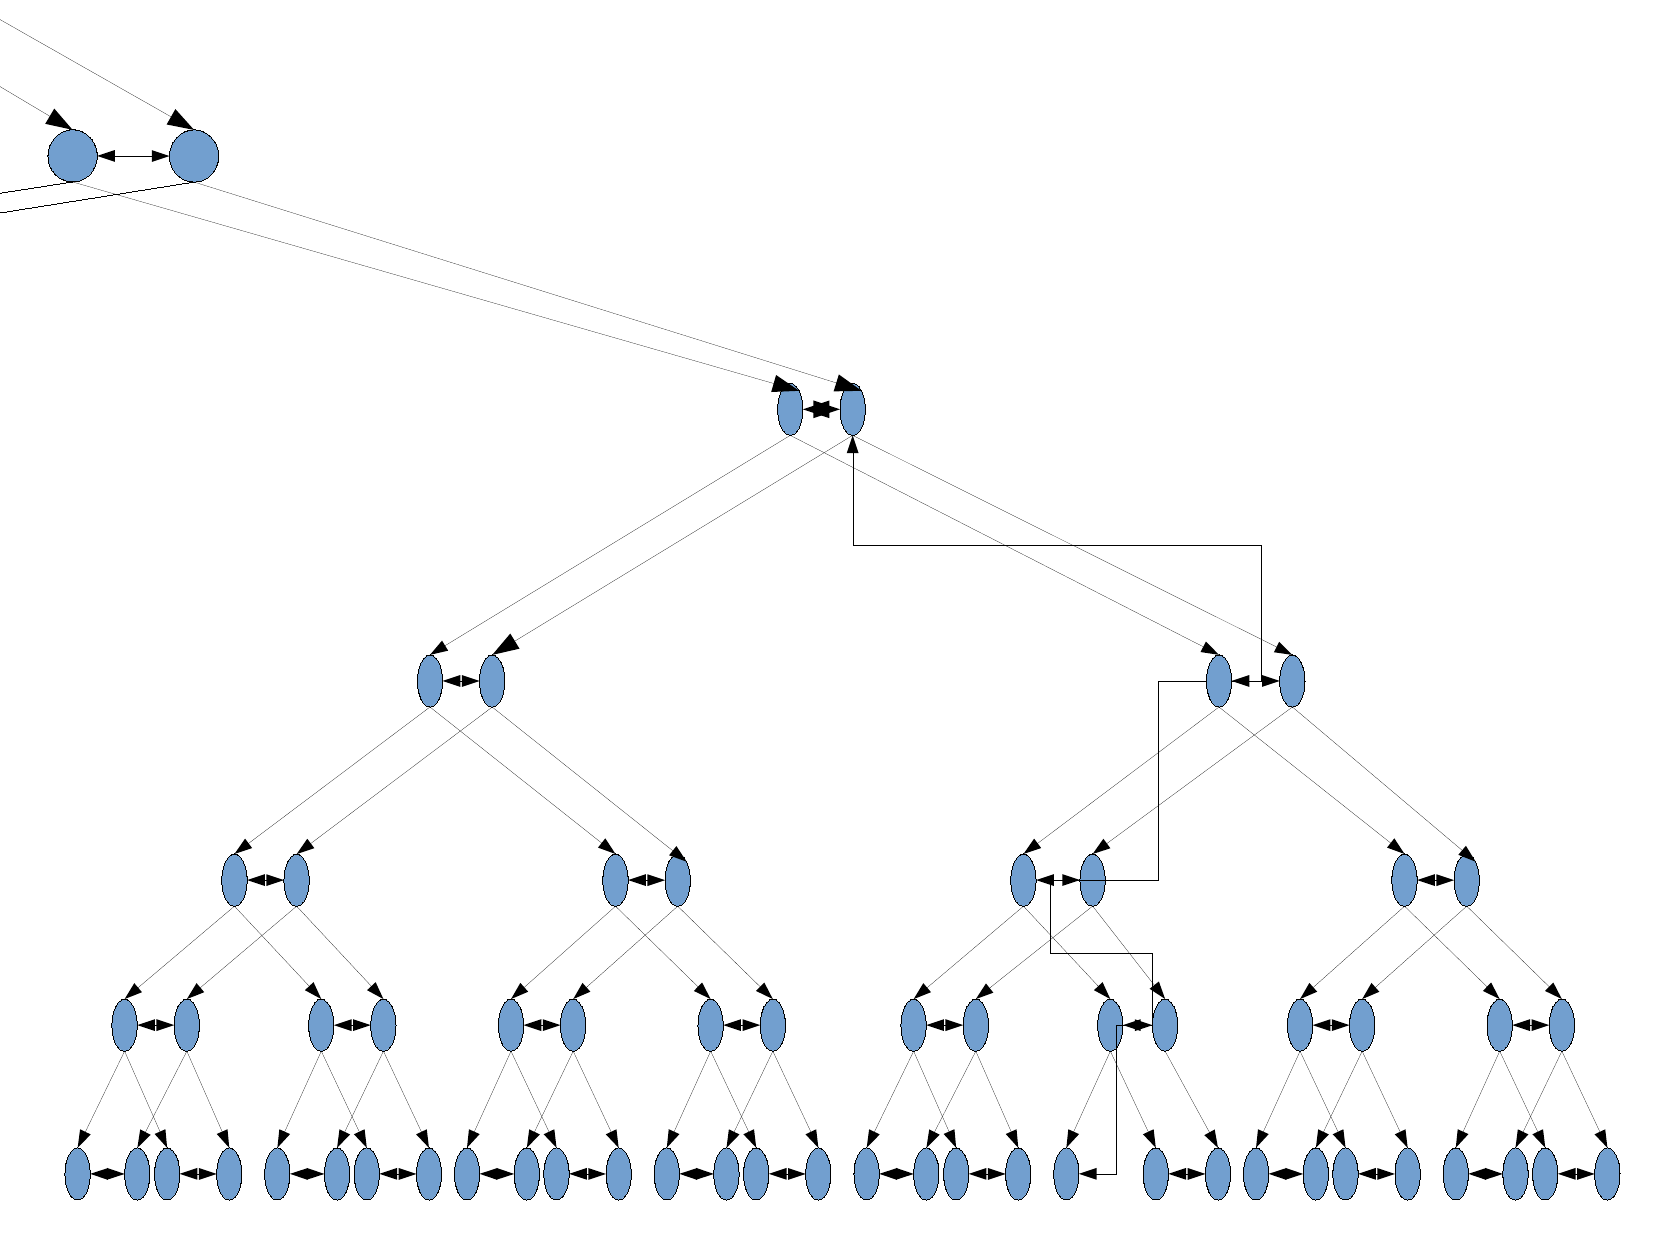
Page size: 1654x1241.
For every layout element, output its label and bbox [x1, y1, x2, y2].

text_box [1594, 1147, 1621, 1201]
text_box [454, 1147, 480, 1200]
text_box [417, 655, 443, 707]
text_box [1532, 1148, 1558, 1200]
text_box [777, 391, 803, 435]
text_box [1143, 1147, 1169, 1200]
text_box [1152, 999, 1178, 1052]
text_box [840, 391, 866, 435]
text_box [283, 854, 310, 906]
text_box [64, 1147, 91, 1200]
text_box [370, 999, 397, 1052]
text_box [1332, 1147, 1359, 1200]
text_box [697, 999, 724, 1052]
text_box [1549, 999, 1575, 1051]
text_box [1303, 1148, 1329, 1201]
text_box [174, 999, 200, 1052]
text_box [124, 1147, 150, 1201]
text_box [324, 1147, 350, 1201]
text_box [1097, 999, 1123, 1052]
text_box [1010, 854, 1037, 906]
text_box [416, 1147, 442, 1201]
text_box [354, 1147, 380, 1200]
text_box [1206, 655, 1232, 707]
text_box [111, 999, 138, 1052]
text_box [913, 1147, 939, 1201]
text_box [654, 1147, 680, 1200]
text_box [1502, 1147, 1529, 1201]
text_box [1079, 881, 1106, 906]
text_box [169, 129, 219, 182]
text_box [1395, 1147, 1421, 1201]
text_box [1443, 1148, 1469, 1200]
text_box [1349, 999, 1375, 1052]
text_box [543, 1147, 570, 1200]
text_box [154, 1148, 180, 1200]
text_box [1205, 1148, 1231, 1201]
text_box [665, 857, 691, 906]
text_box [1079, 854, 1106, 880]
text_box [853, 383, 862, 390]
text_box [1279, 655, 1306, 707]
text_box [221, 854, 248, 906]
text_box [560, 999, 586, 1052]
text_box [606, 1147, 632, 1201]
text_box [760, 999, 786, 1051]
text_box [900, 999, 927, 1052]
text_box [1287, 999, 1313, 1051]
text_box [790, 383, 799, 390]
text_box [943, 1148, 969, 1200]
text_box [216, 1147, 242, 1201]
text_box [743, 1148, 769, 1200]
text_box [264, 1147, 290, 1200]
text_box [713, 1147, 740, 1201]
text_box [479, 654, 505, 707]
text_box [1454, 857, 1480, 906]
text_box [853, 1147, 880, 1200]
text_box [1117, 1026, 1123, 1048]
text_box [498, 999, 524, 1051]
text_box [1053, 1147, 1079, 1200]
text_box [963, 999, 989, 1052]
text_box [308, 999, 334, 1052]
text_box [1487, 999, 1513, 1052]
text_box [1005, 1148, 1031, 1201]
text_box [1243, 1147, 1269, 1200]
text_box [514, 1148, 540, 1201]
text_box [1391, 854, 1418, 906]
text_box [47, 129, 98, 182]
text_box [602, 854, 629, 906]
text_box [805, 1147, 831, 1201]
